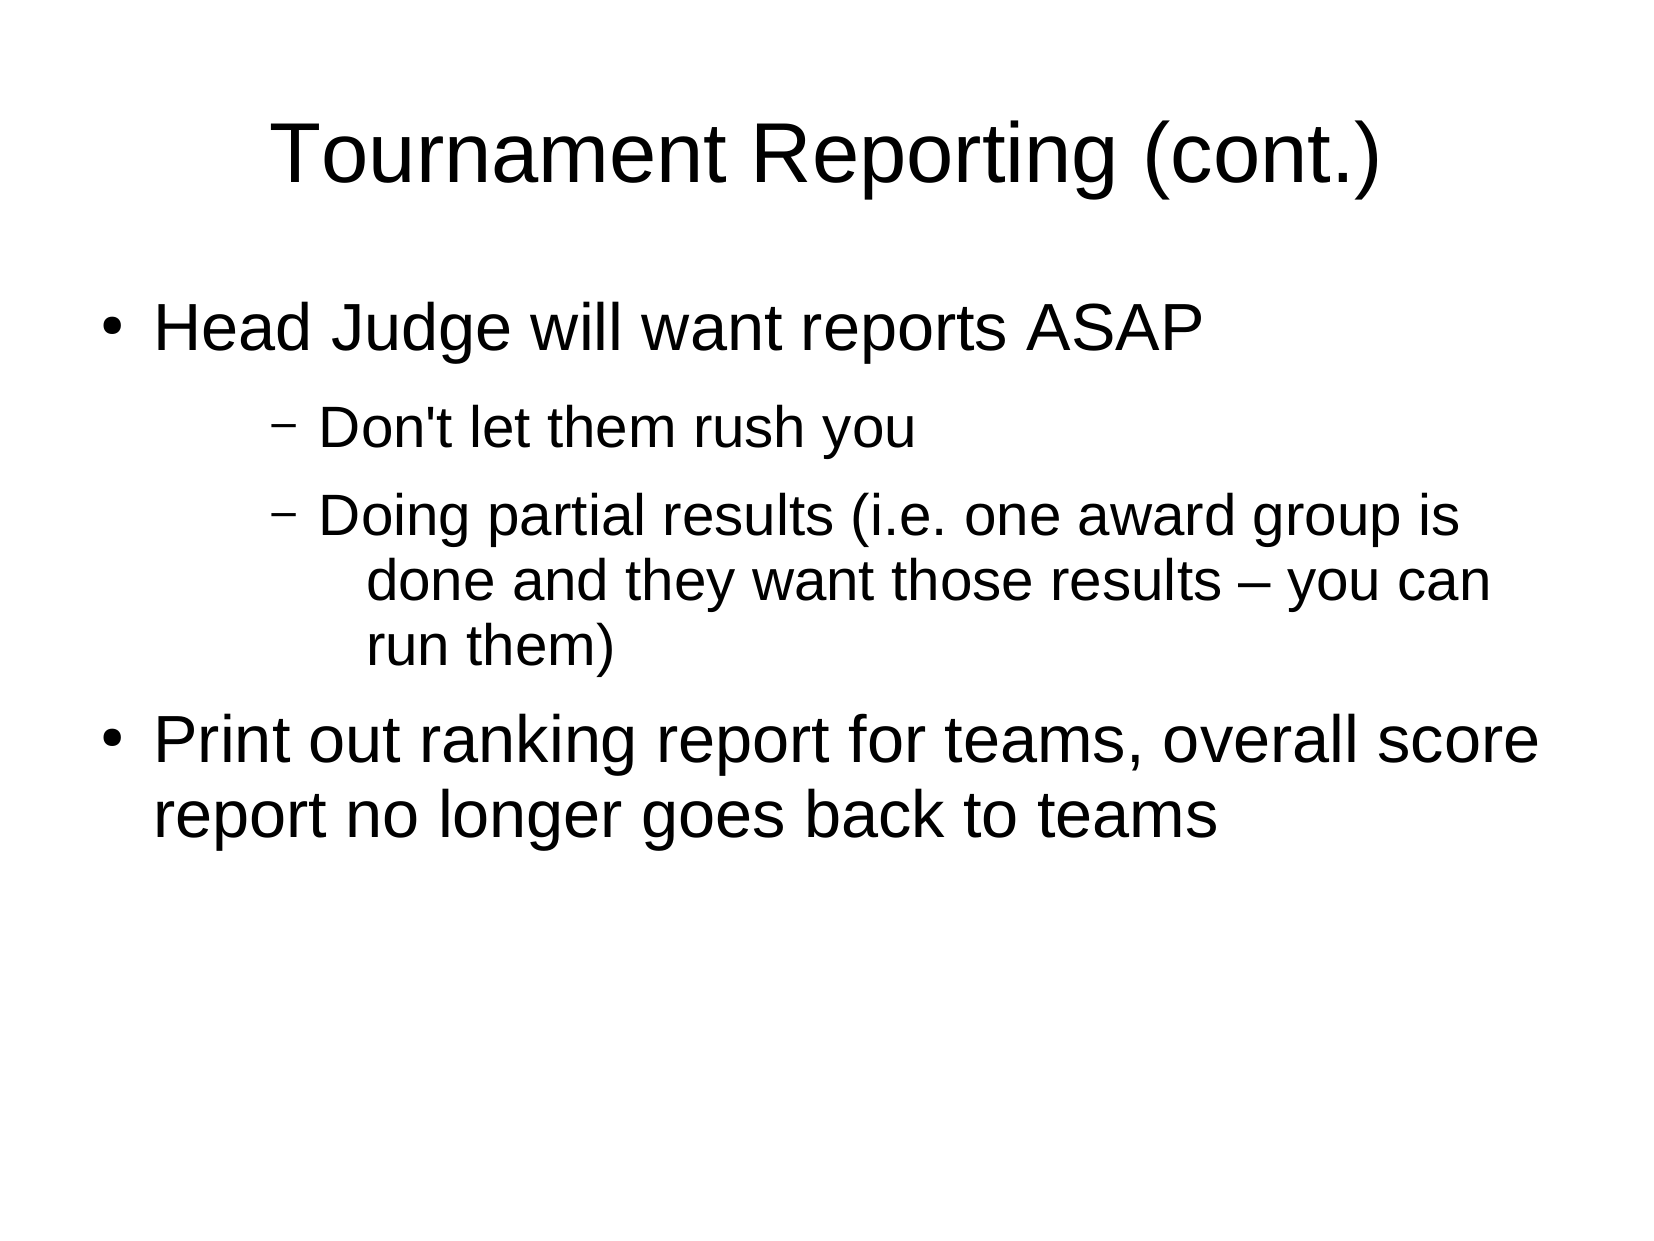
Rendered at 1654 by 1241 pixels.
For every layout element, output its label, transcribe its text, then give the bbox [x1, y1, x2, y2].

title Tournament Reporting (cont.) [82, 49, 1571, 257]
list Head Judge will want reports ASAP Don't let them rush you Doing partial results (i.e. one award group is done and they want those results – you can run them) Print out ranking report for teams, overall score report no longer goes back to teams [82, 290, 1571, 1156]
